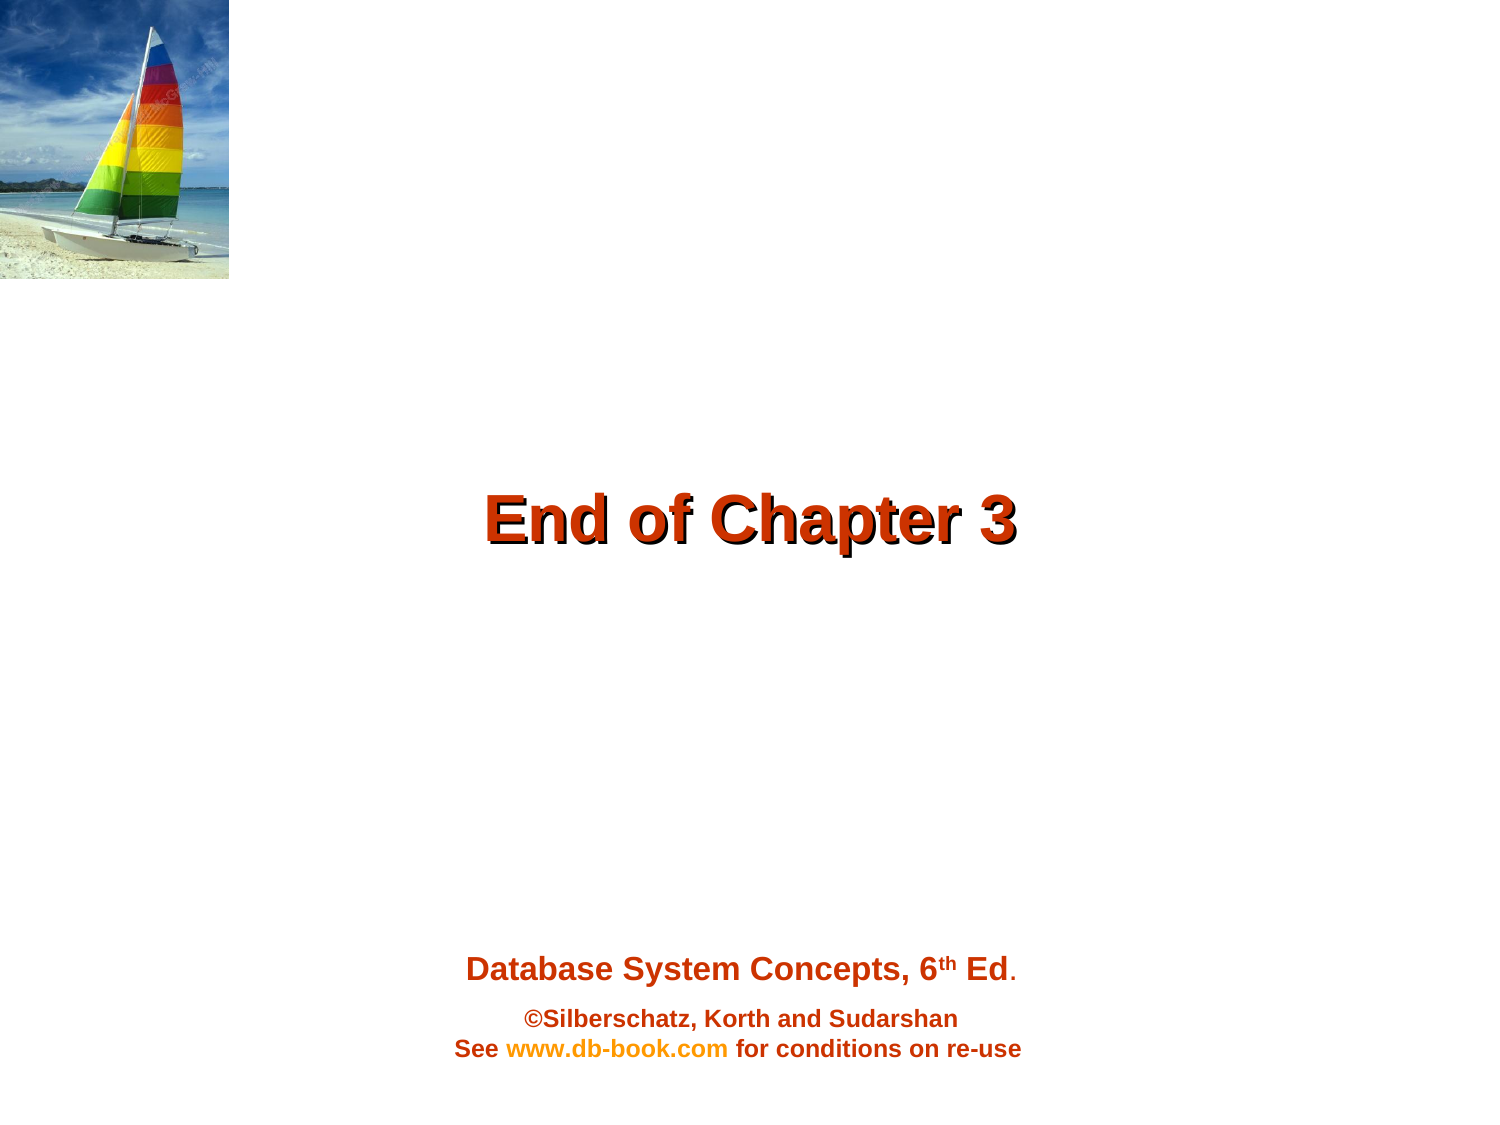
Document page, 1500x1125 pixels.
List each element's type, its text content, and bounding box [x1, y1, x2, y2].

picture [0, 0, 229, 279]
title End of Chapter 3 [112, 374, 1388, 563]
